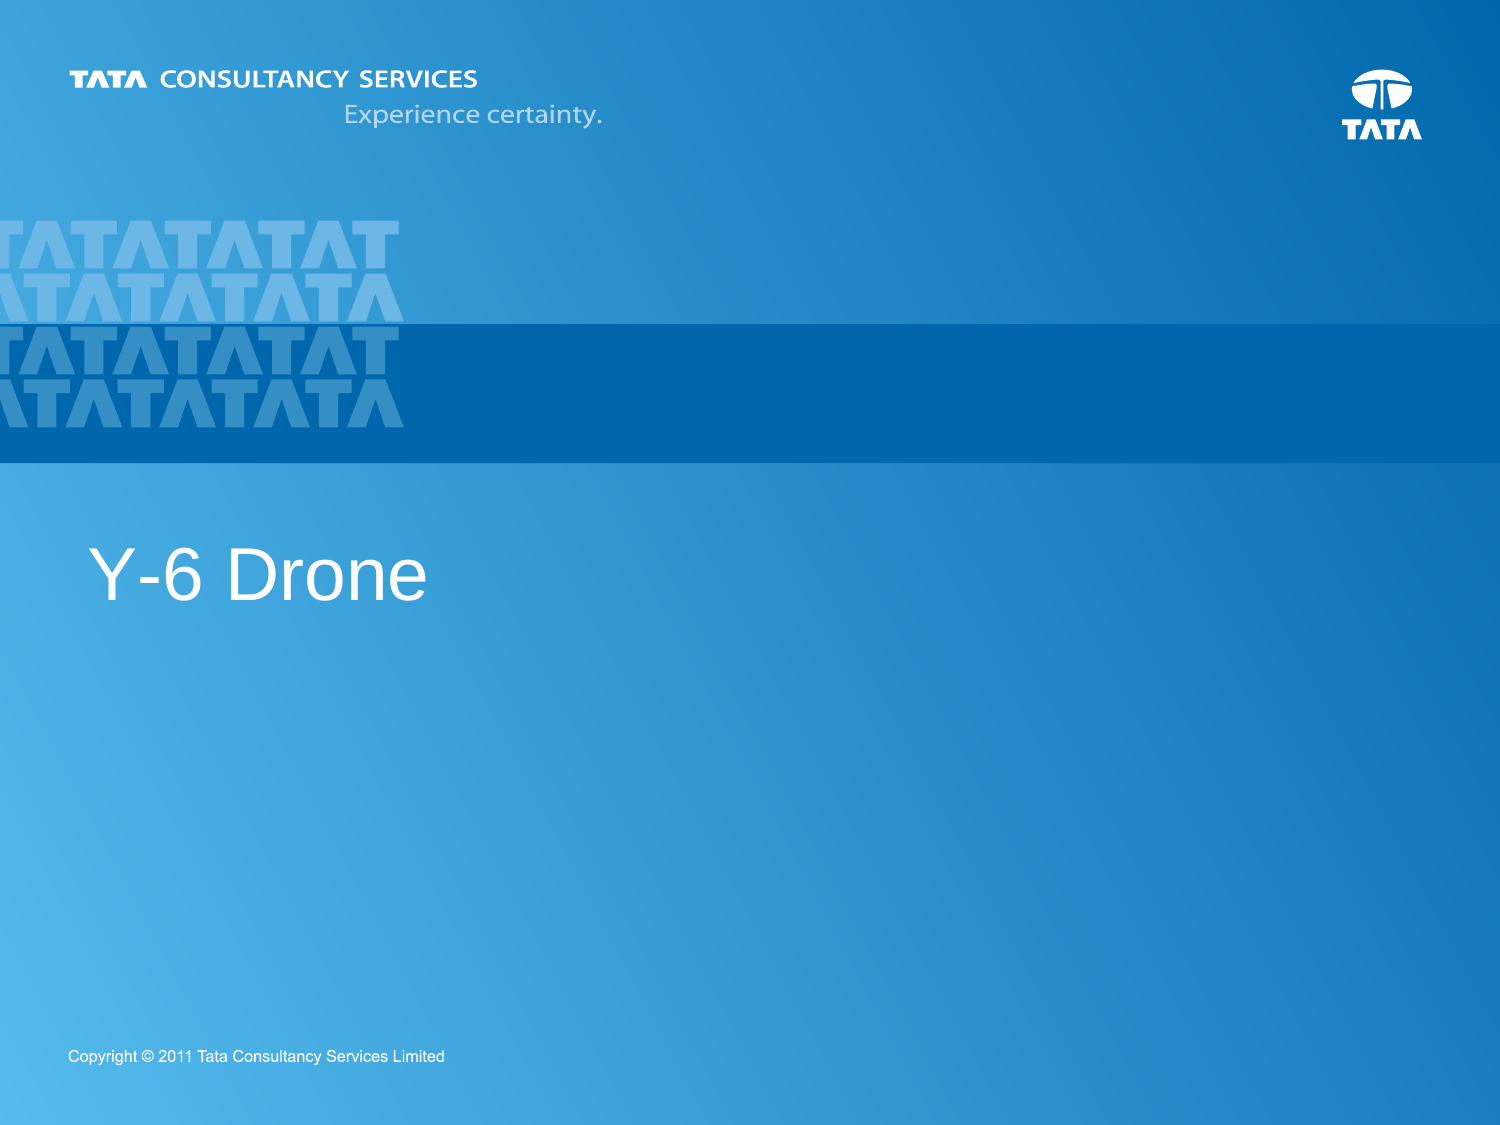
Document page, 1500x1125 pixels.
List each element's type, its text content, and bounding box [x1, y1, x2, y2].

text_box Y-6 Drone [73, 518, 946, 624]
